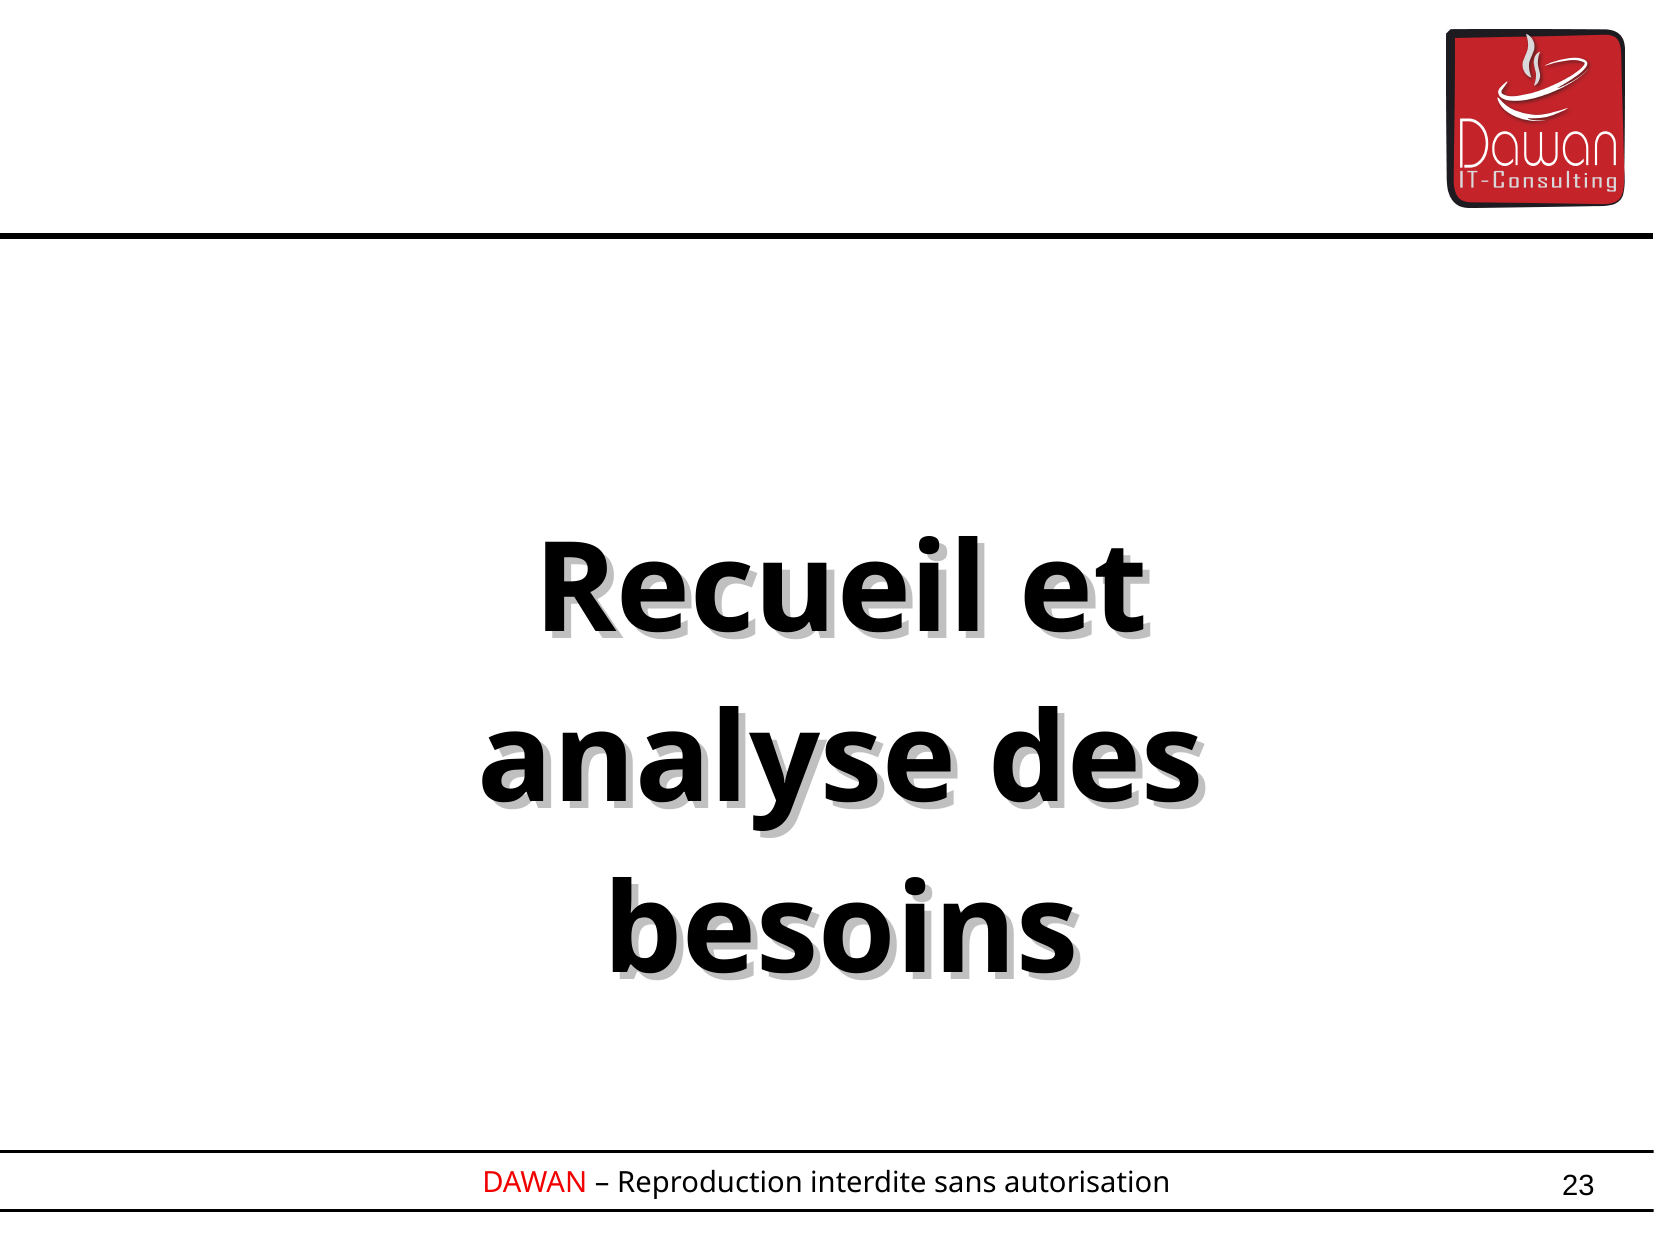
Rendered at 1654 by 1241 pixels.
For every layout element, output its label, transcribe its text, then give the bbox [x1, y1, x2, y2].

text_box Recueil et analyse des besoins [265, 489, 1418, 827]
picture [1446, 29, 1625, 208]
